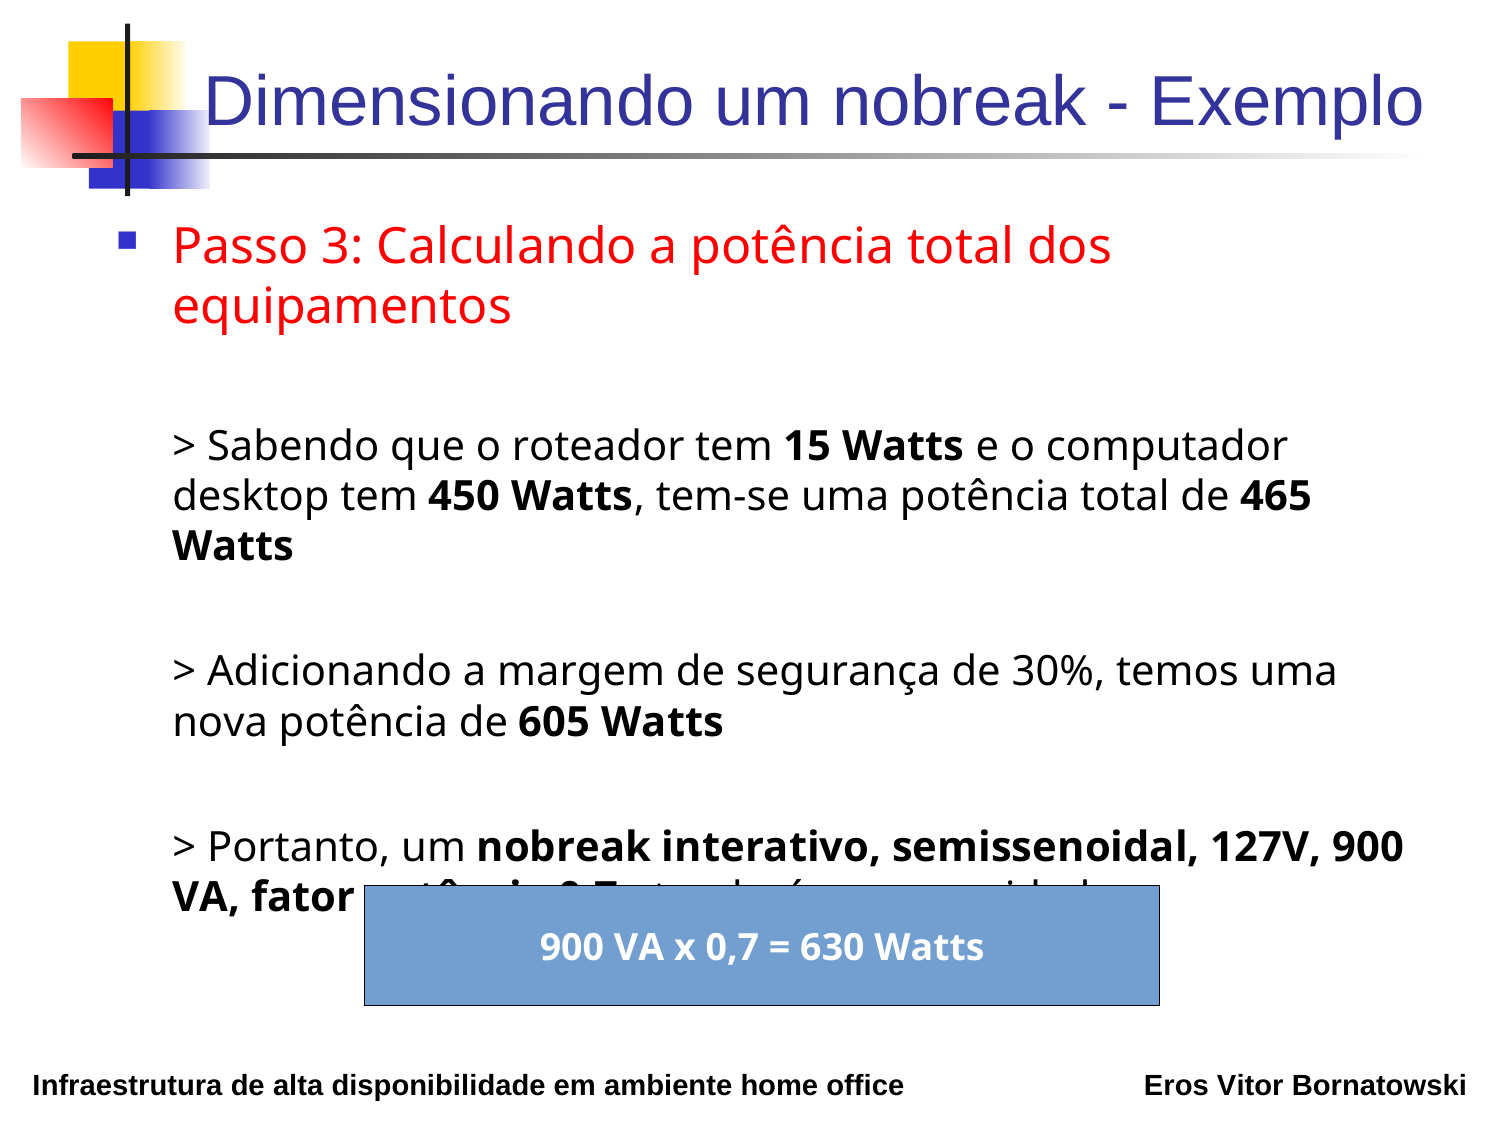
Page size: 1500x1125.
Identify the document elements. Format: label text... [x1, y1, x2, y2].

text_box 900 VA x 0,7 = 630 Watts [364, 885, 1160, 1006]
title Dimensionando um nobreak - Exemplo [188, 46, 1468, 149]
list Passo 3: Calculando a potência total dos equipamentos > Sabendo que o roteador tem 15 Watts e o computador desktop tem 450 Watts, tem-se uma potência total de 465 Watts > Adicionando a margem de segurança de 30%, temos uma nova potência de 605 Watts > Portanto, um nobreak interativo, semissenoidal, 127V, 900 VA, fator potência 0,7 atenderá as necessidades [100, 206, 1447, 1024]
